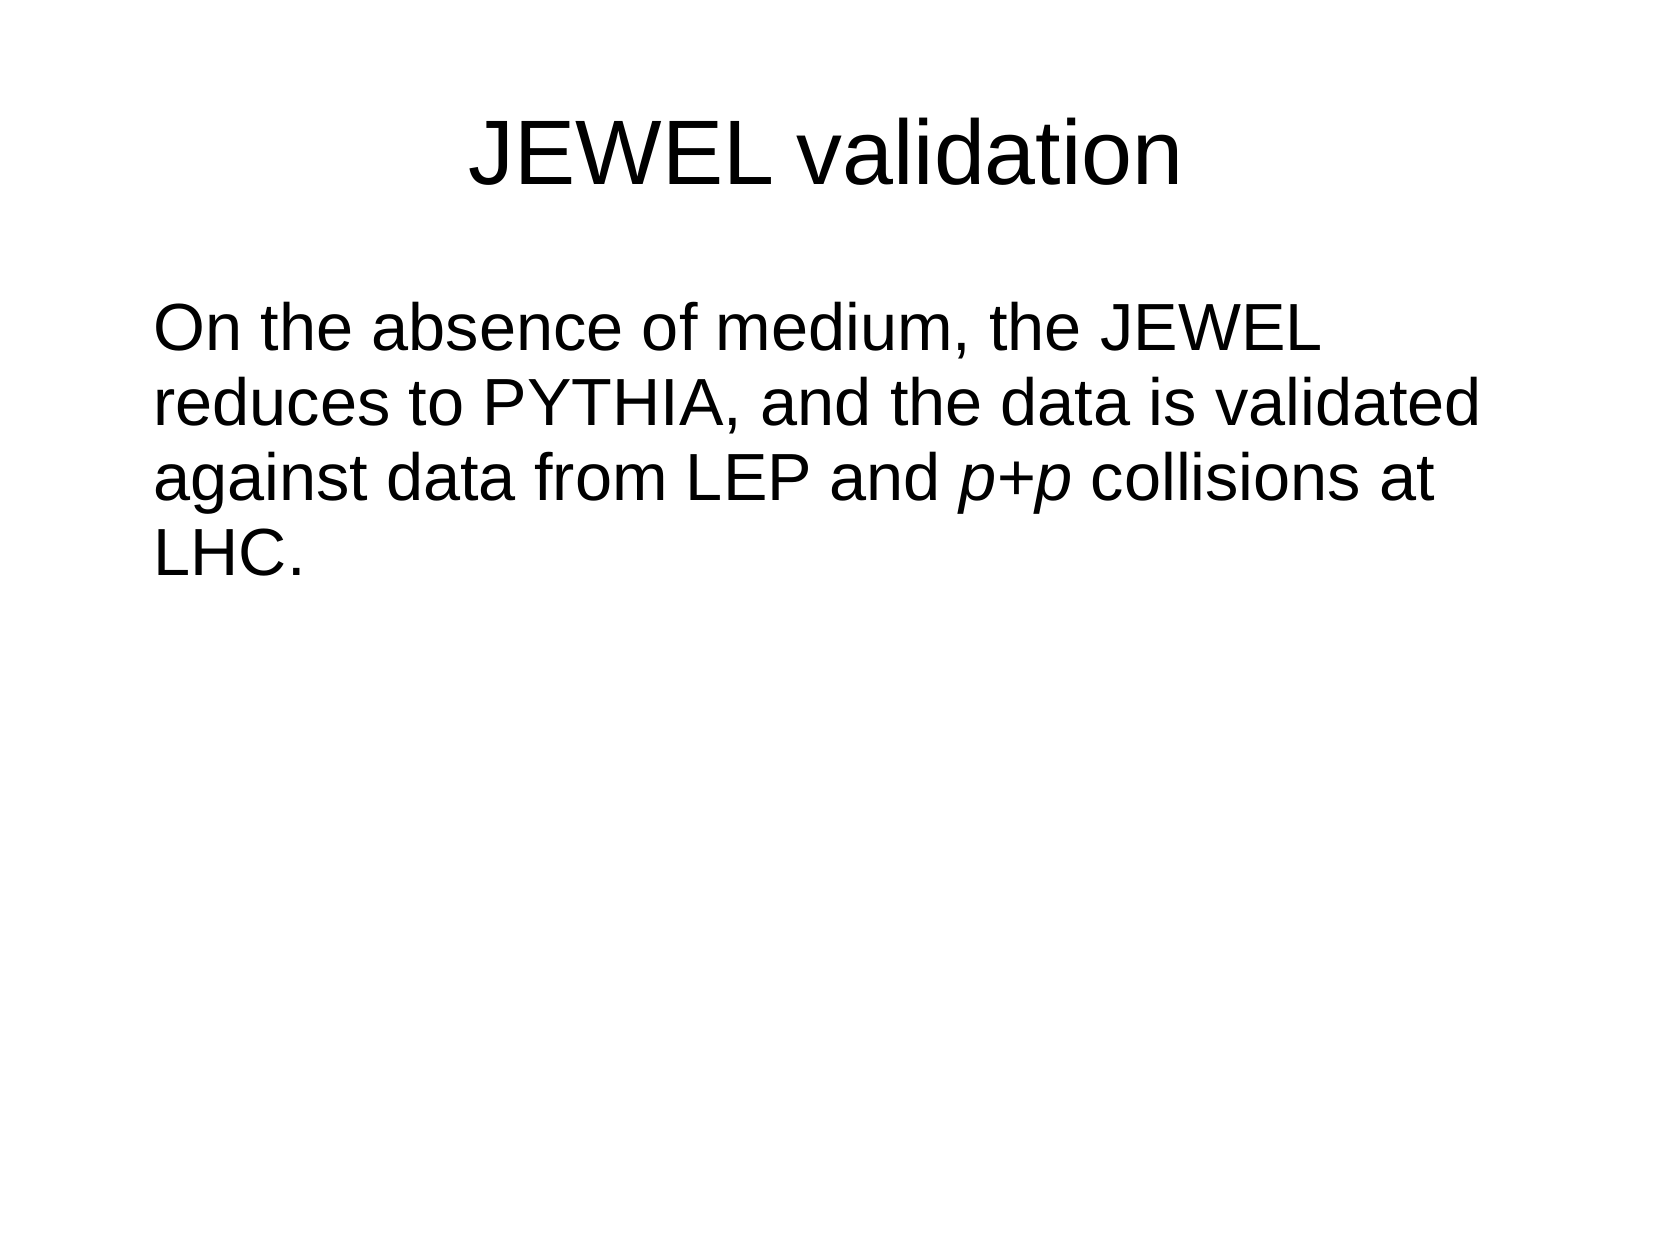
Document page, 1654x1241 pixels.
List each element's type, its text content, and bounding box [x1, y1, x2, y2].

title JEWEL validation [82, 49, 1571, 257]
list On the absence of medium, the JEWEL reduces to PYTHIA, and the data is validated against data from LEP and p+p collisions at LHC. [82, 290, 1571, 1010]
